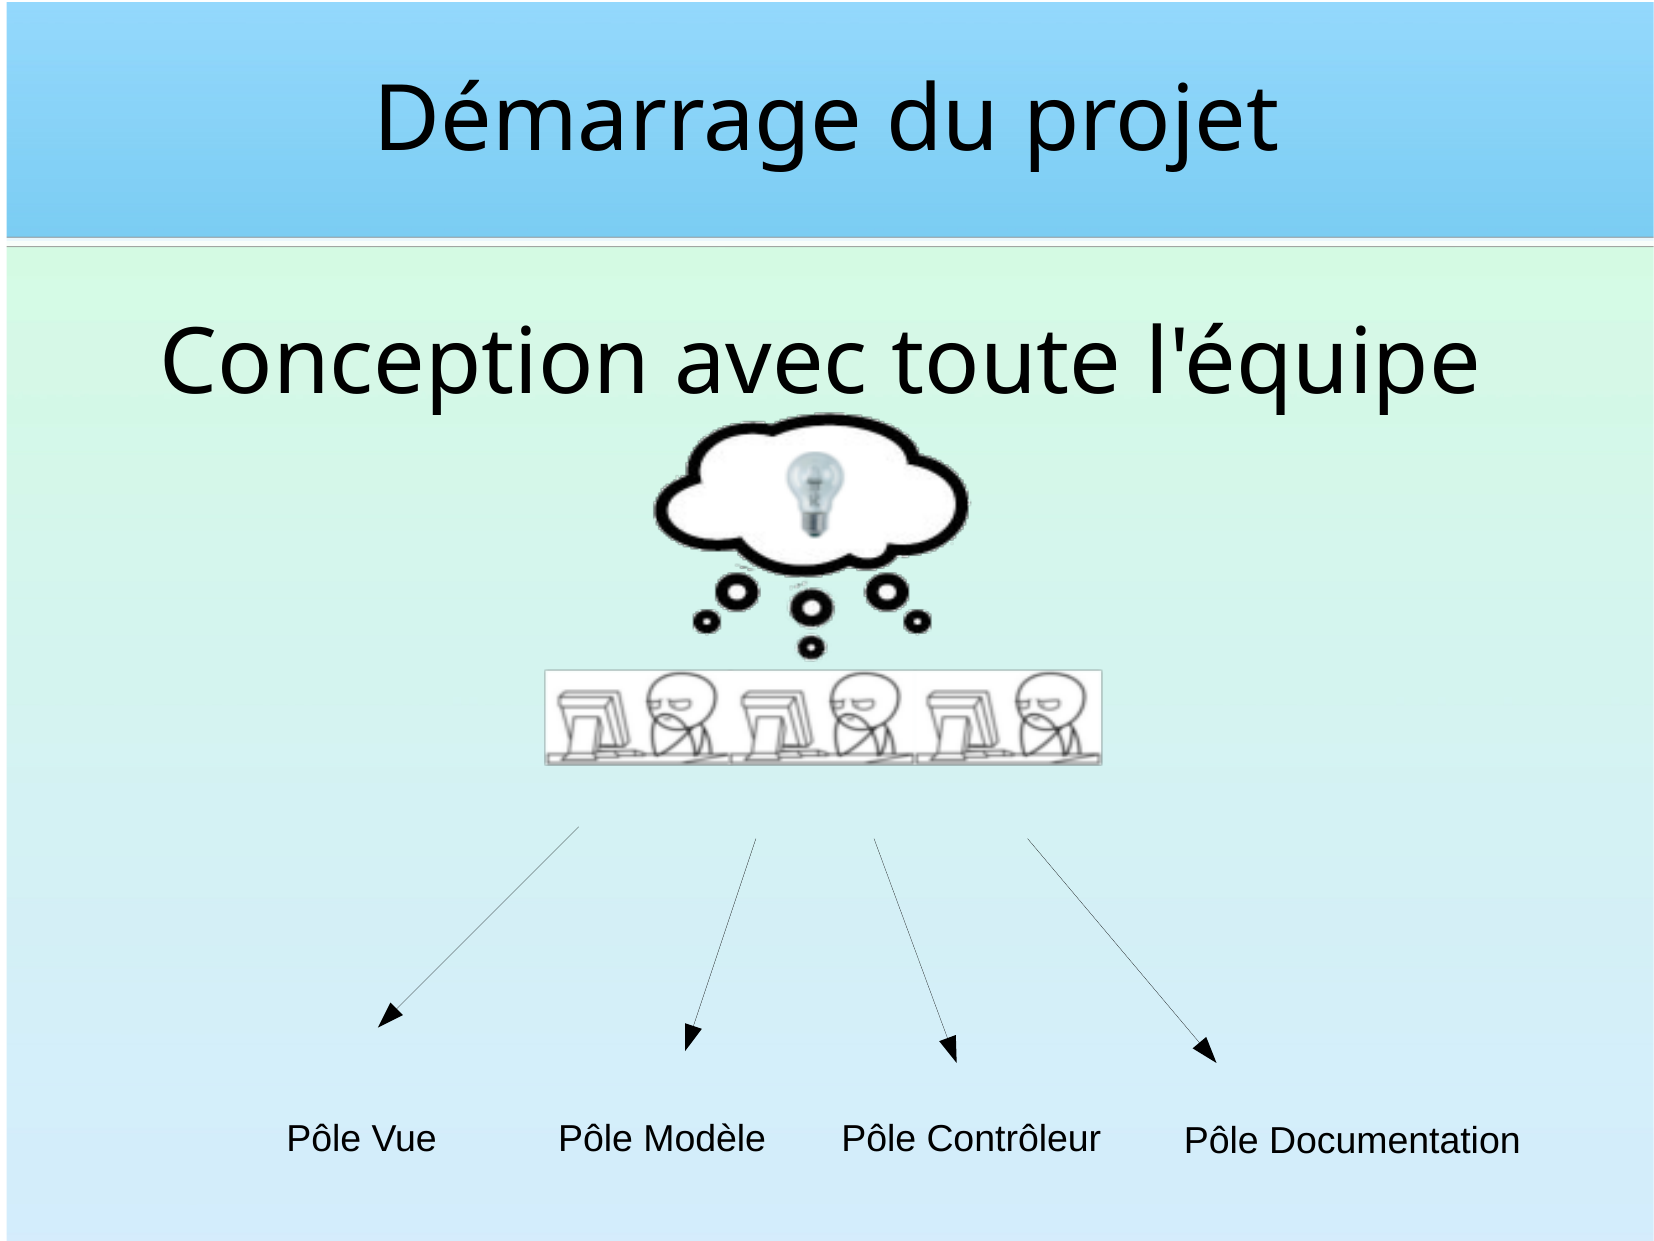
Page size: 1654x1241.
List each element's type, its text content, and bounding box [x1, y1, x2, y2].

text_box Pôle Vue [271, 1110, 543, 1168]
picture [6, 2, 1654, 1241]
text_box Pôle Documentation [1169, 1112, 1560, 1170]
text_box Pôle Modèle [543, 1110, 826, 1168]
title Démarrage du projet [82, 11, 1571, 219]
list Conception avec toute l'équipe [0, 295, 1571, 397]
text_box Pôle Contrôleur [826, 1110, 1182, 1168]
